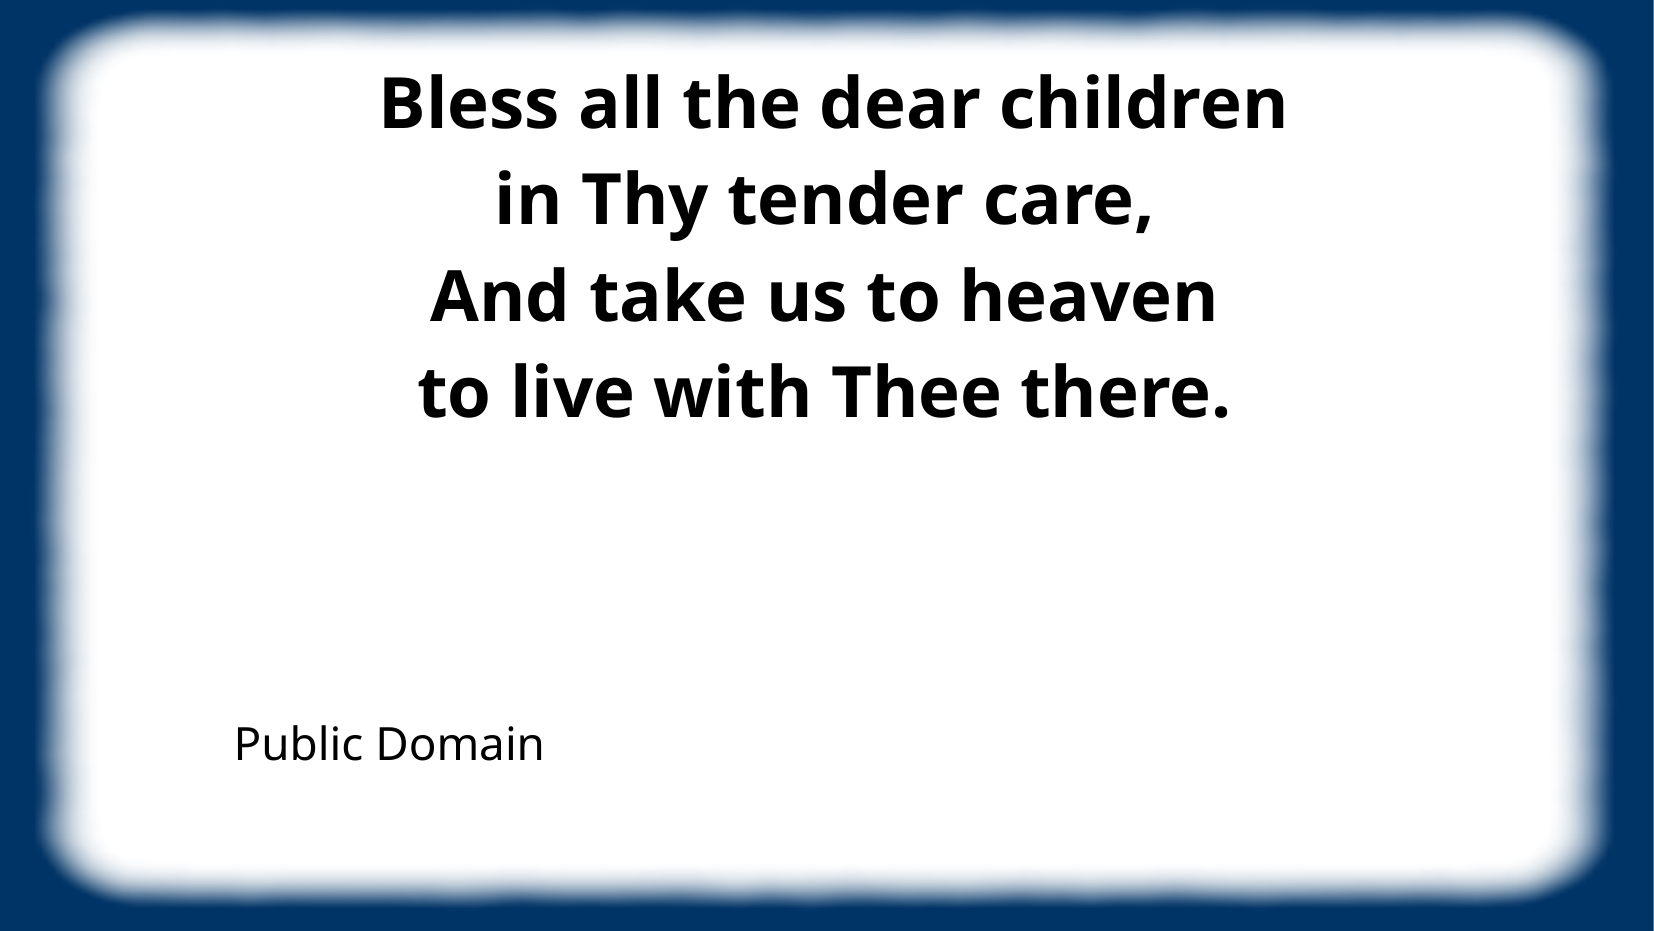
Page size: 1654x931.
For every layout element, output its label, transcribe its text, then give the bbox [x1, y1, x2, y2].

picture [0, 0, 1654, 931]
text_box Bless all the dear children in Thy tender care, And take us to heaven to live with Thee there. Public Domain [75, 45, 1576, 763]
